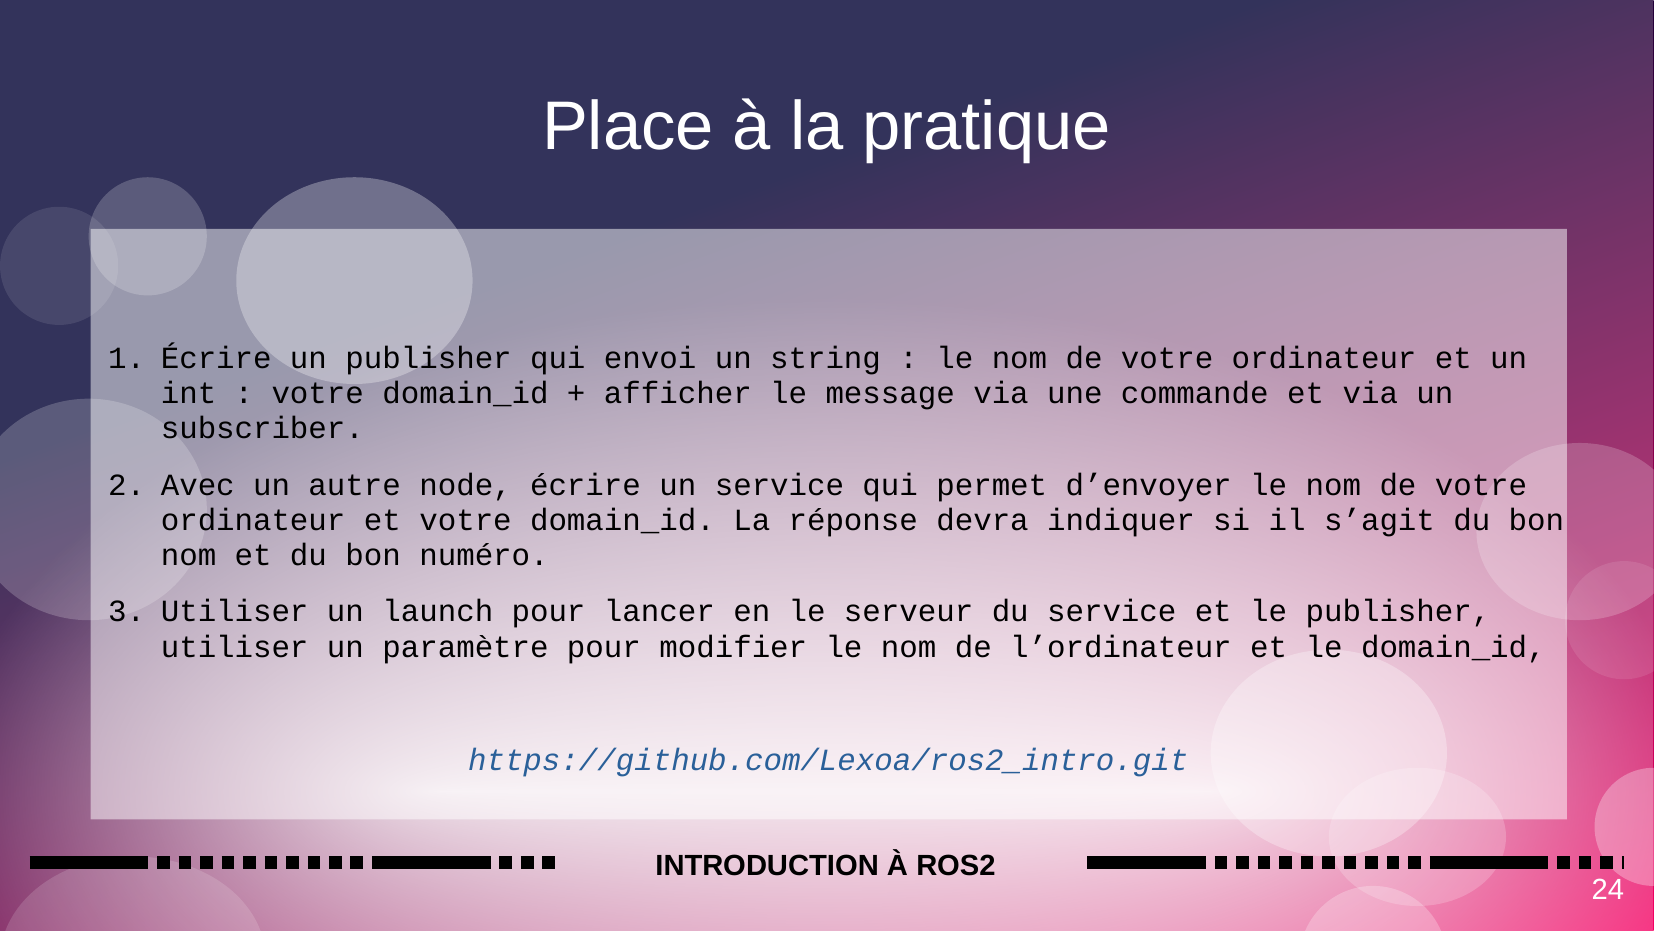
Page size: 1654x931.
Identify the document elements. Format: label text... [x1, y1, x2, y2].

title Place à la pratique [88, 44, 1565, 207]
list Écrire un publisher qui envoi un string : le nom de votre ordinateur et un int : votre domain_id + afficher le message via une commande et via un subscriber. Avec un autre node, écrire un service qui permet d’envoyer le nom de votre ordinateur et votre domain_id. La réponse devra indiquer si il s’agit du bon nom et du bon numéro. Utiliser un launch pour lancer en le serveur du service et le publisher, utiliser un paramètre pour modifier le nom de l’ordinateur et le domain_id, https://github.com/Lexoa/ros2_intro.git [90, 228, 1567, 820]
